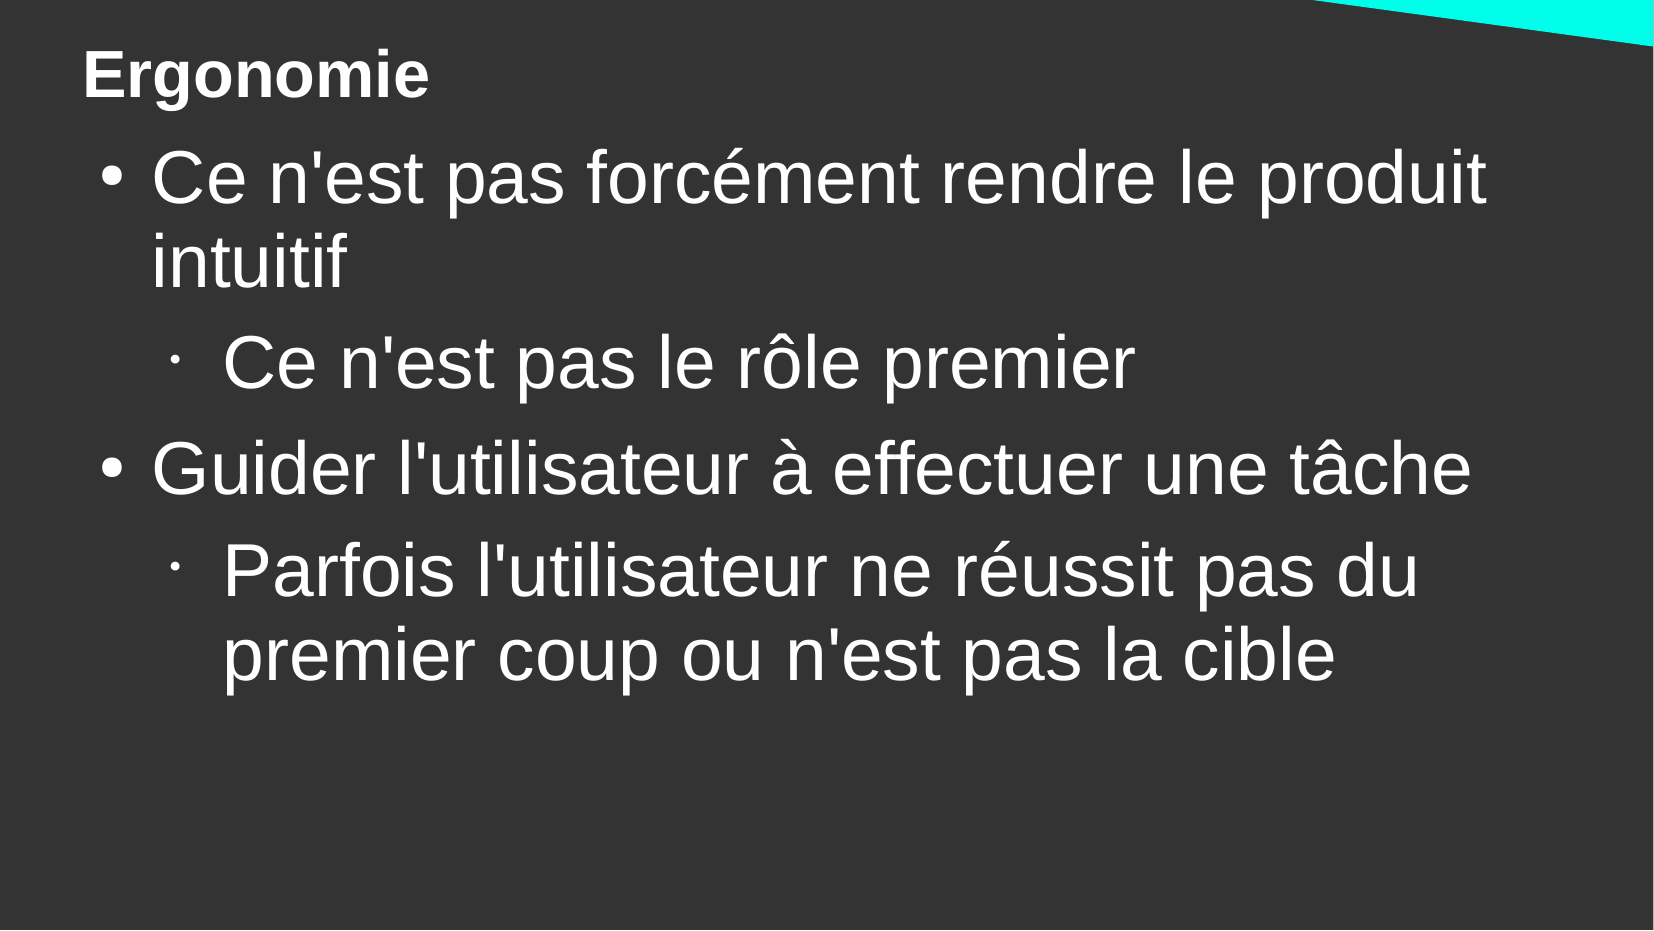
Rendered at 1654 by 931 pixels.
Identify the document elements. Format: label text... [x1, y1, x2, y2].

title Ergonomie [82, 37, 1571, 114]
text_box [1312, 0, 1654, 47]
list Ce n'est pas forcément rendre le produit intuitif Ce n'est pas le rôle premier Guider l'utilisateur à effectuer une tâche Parfois l'utilisateur ne réussit pas du premier coup ou n'est pas la cible [80, 135, 1620, 827]
